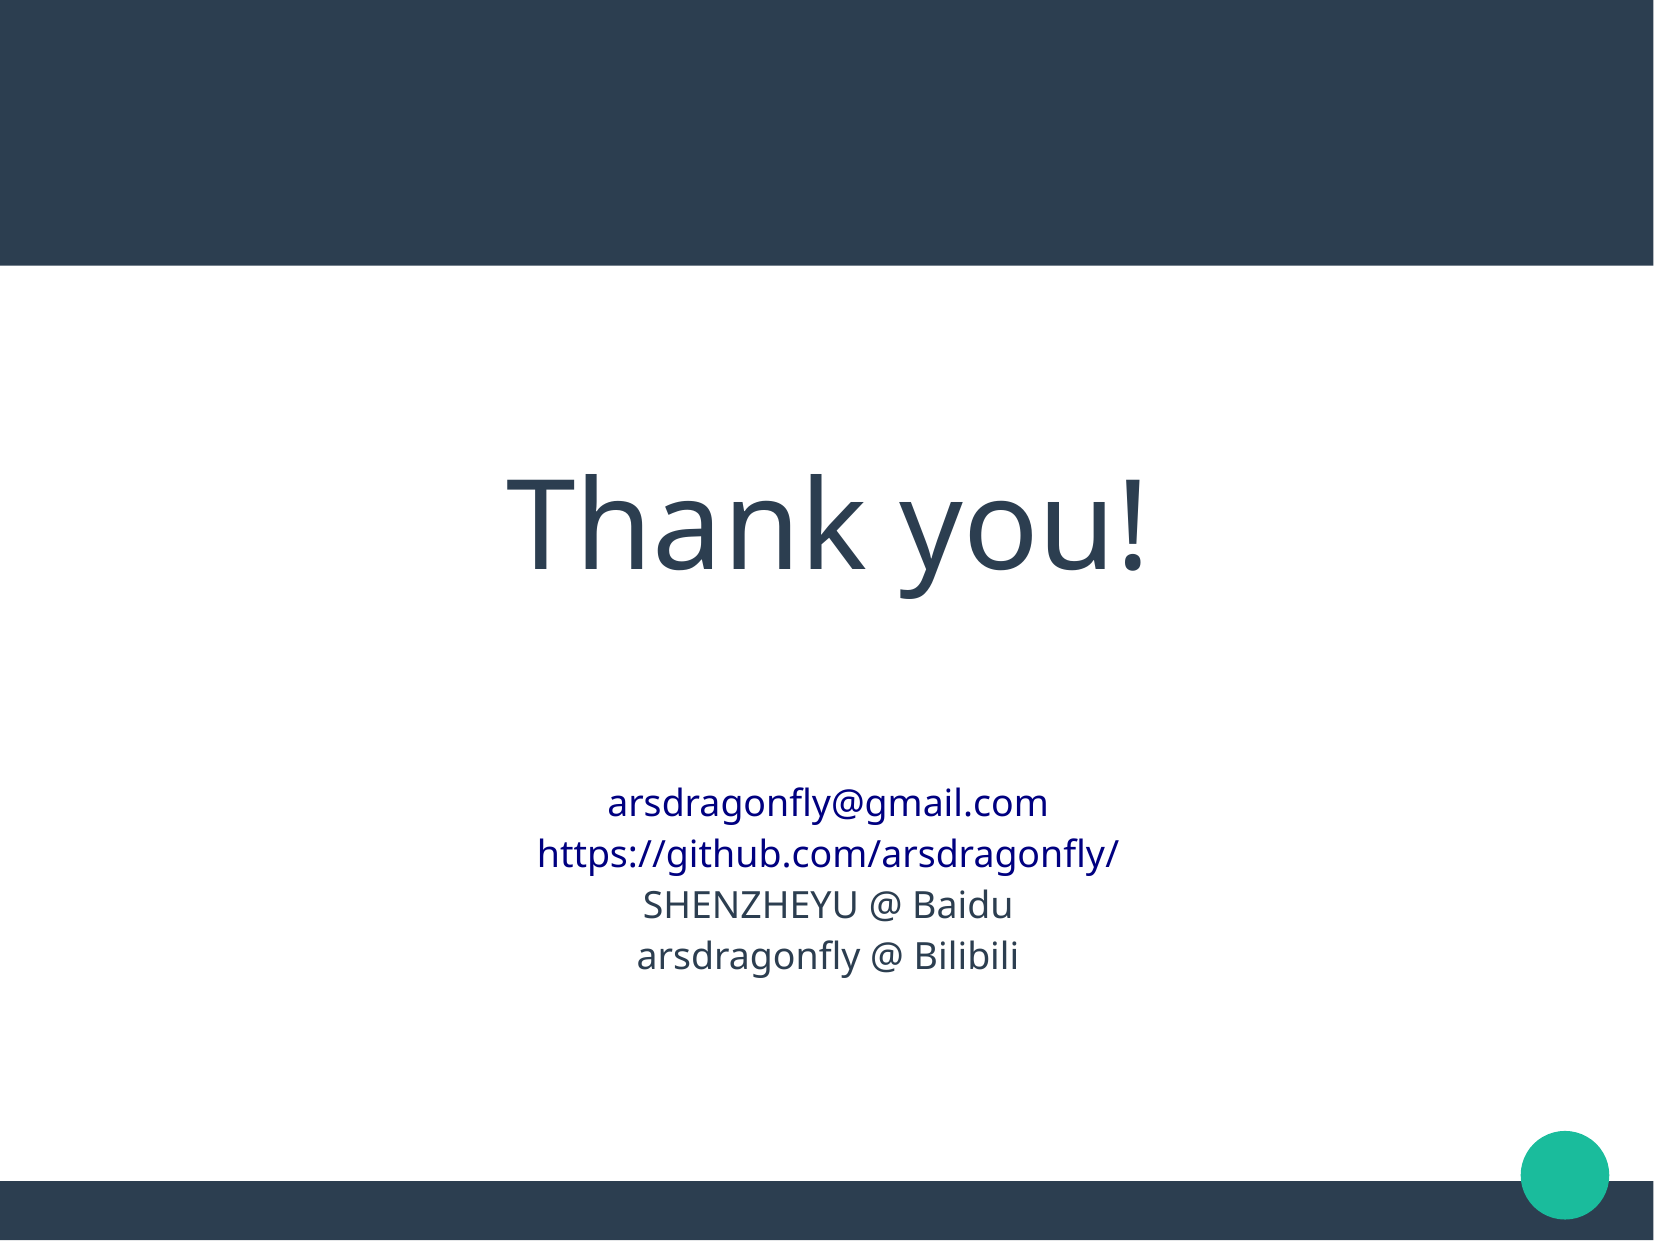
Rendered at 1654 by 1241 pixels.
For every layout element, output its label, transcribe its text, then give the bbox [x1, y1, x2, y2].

subtitle Thank you! arsdragonfly@gmail.com https://github.com/arsdragonfly/ SHENZHEYU @ Baidu arsdragonfly @ Bilibili [60, 369, 1597, 1099]
